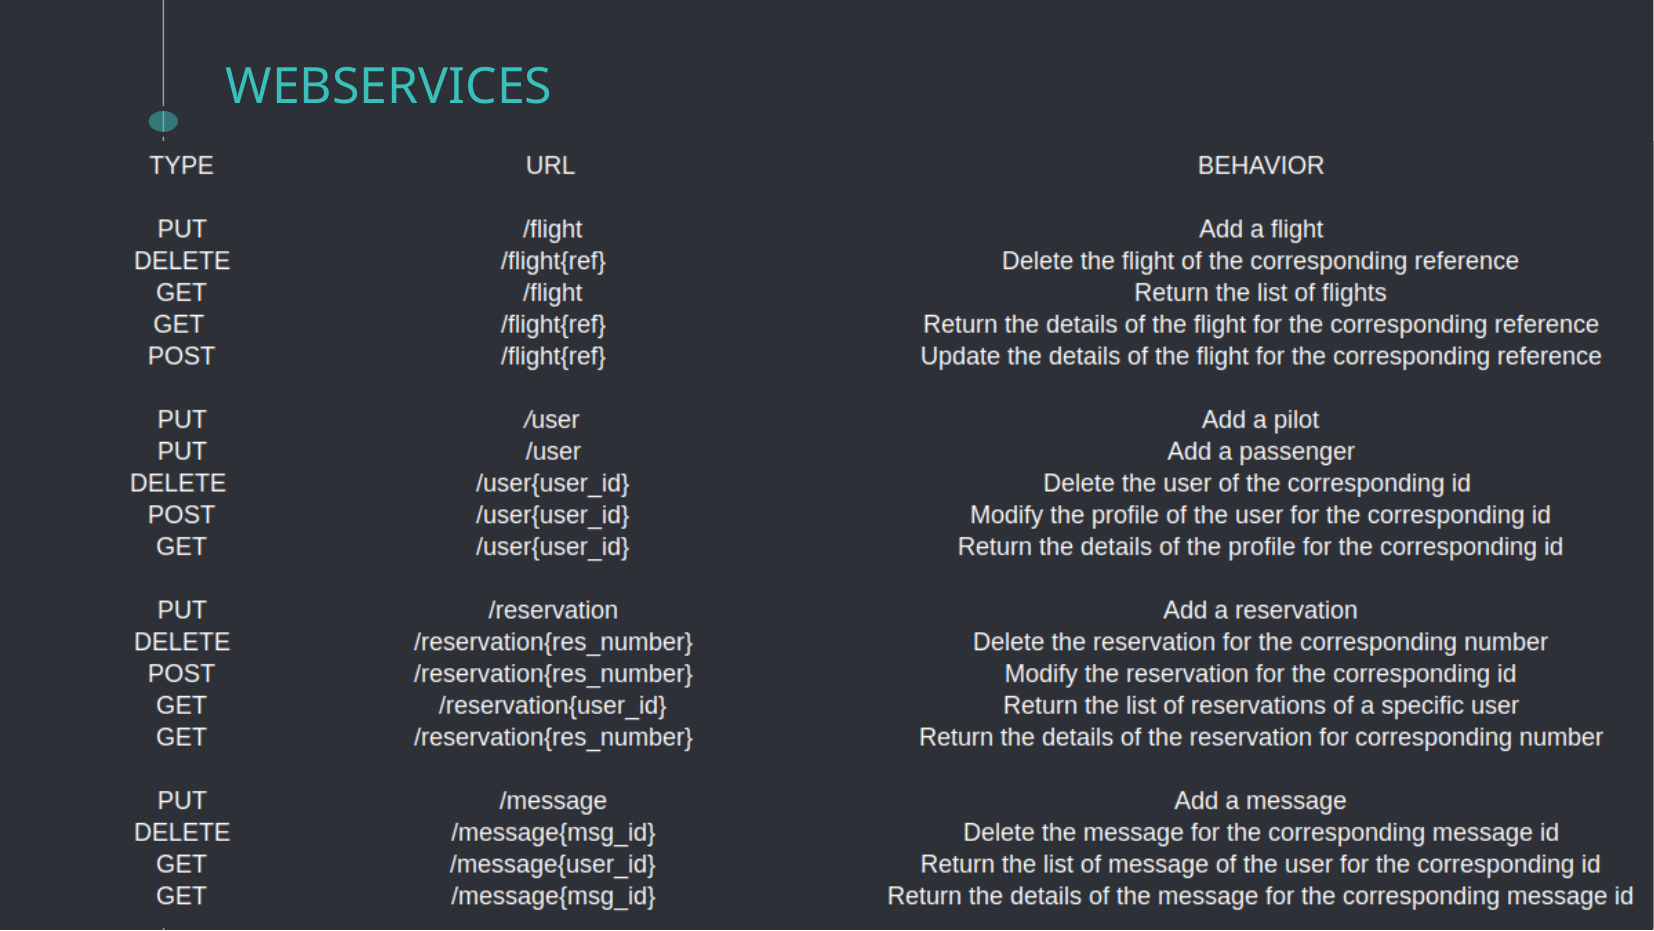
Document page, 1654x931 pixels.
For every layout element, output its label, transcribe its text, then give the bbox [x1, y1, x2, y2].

title WEBSERVICES [210, 66, 1451, 130]
picture [112, 141, 1654, 928]
